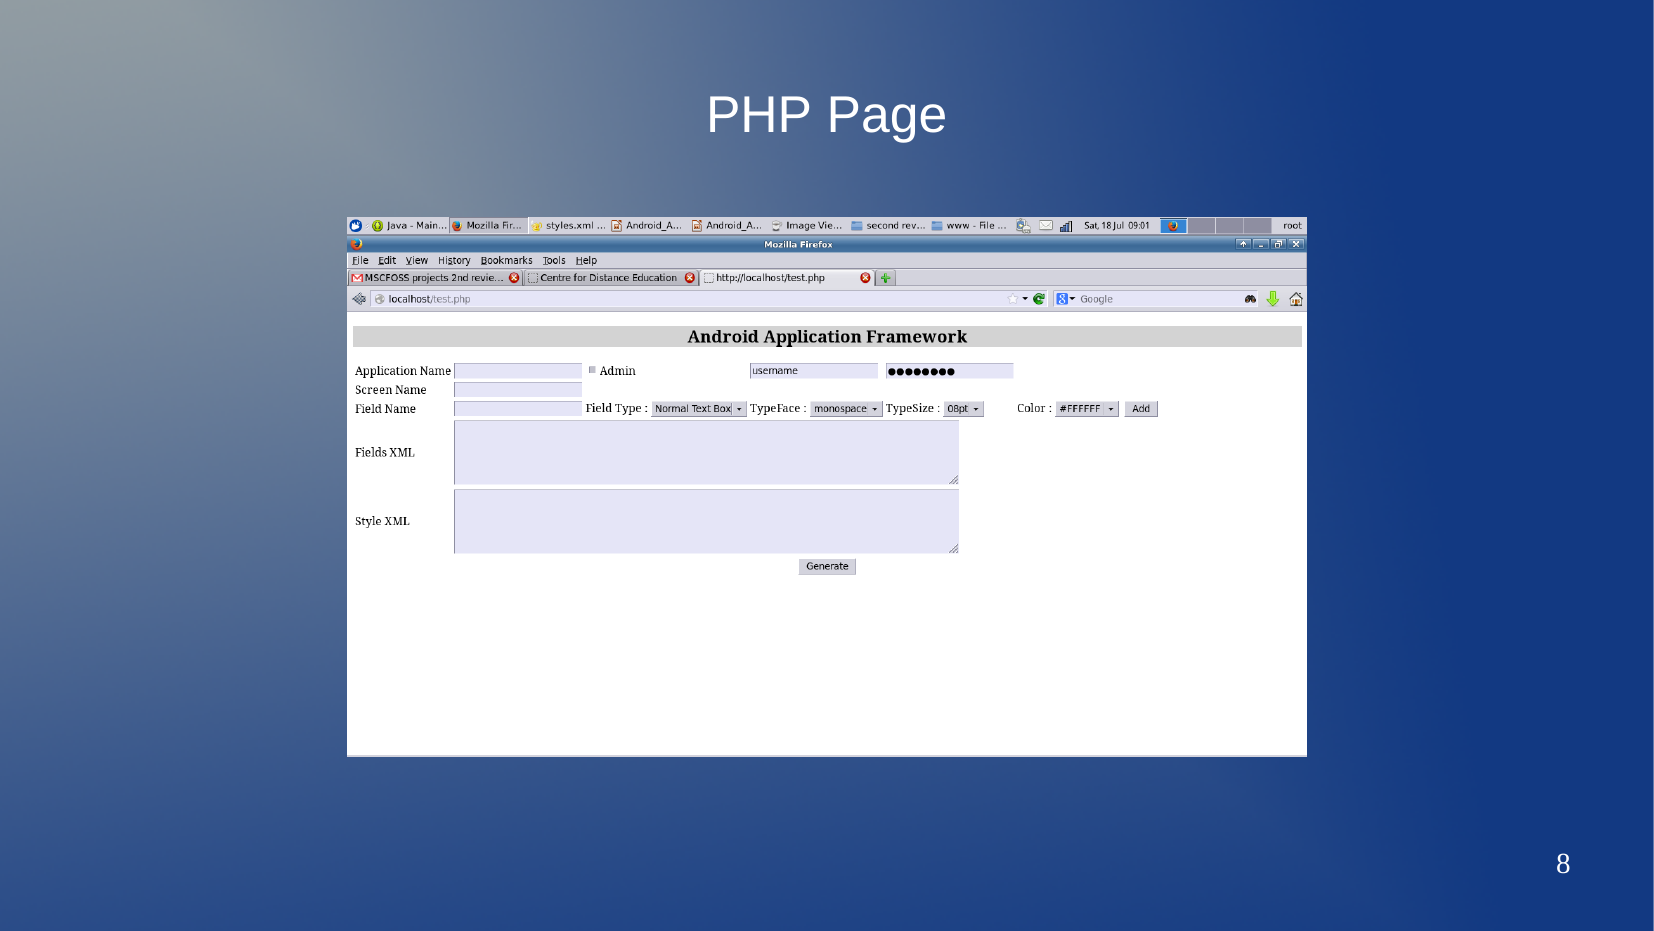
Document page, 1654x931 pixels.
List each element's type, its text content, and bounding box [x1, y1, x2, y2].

title PHP Page [82, 37, 1571, 193]
picture [0, 0, 1654, 931]
